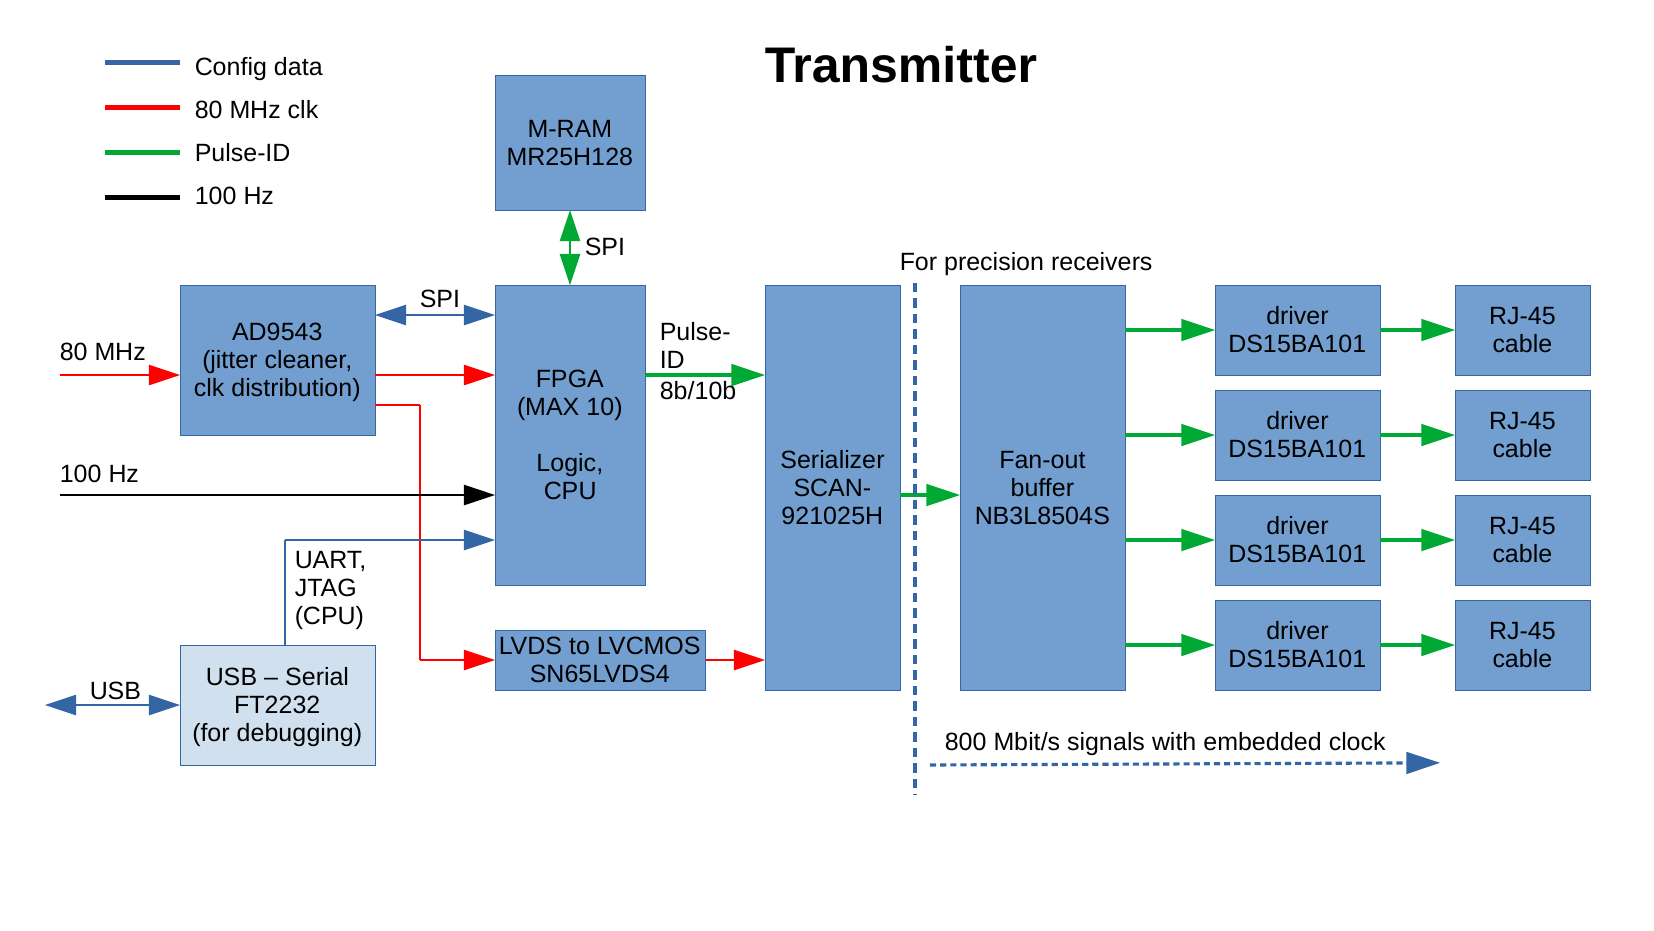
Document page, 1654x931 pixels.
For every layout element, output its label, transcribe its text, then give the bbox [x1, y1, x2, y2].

text_box RJ-45 cable [1455, 495, 1591, 586]
text_box SPI [405, 277, 481, 321]
text_box USB – Serial FT2232 (for debugging) [180, 645, 376, 766]
text_box For precision receivers [885, 240, 1231, 283]
text_box Config data 80 MHz clk Pulse-ID 100 Hz [180, 45, 391, 217]
text_box AD9543 (jitter cleaner, clk distribution) [180, 285, 376, 436]
text_box LVDS to LVCMOS SN65LVDS4 [495, 630, 706, 691]
text_box Pulse-ID 8b/10b [645, 310, 766, 466]
text_box 100 Hz [45, 452, 286, 496]
text_box FPGA (MAX 10) Logic, CPU [495, 285, 646, 586]
text_box RJ-45 cable [1455, 285, 1591, 376]
text_box M-RAM MR25H128 [495, 75, 646, 211]
text_box SPI [570, 225, 646, 268]
text_box 80 MHz [45, 330, 286, 373]
text_box driver DS15BA101 [1215, 285, 1381, 376]
text_box RJ-45 cable [1455, 600, 1591, 691]
text_box Transmitter [750, 30, 1441, 157]
text_box USB [75, 669, 166, 715]
text_box 800 Mbit/s signals with embedded clock [930, 720, 1501, 763]
text_box Serializer SCAN- 921025H [765, 285, 901, 691]
text_box driver DS15BA101 [1215, 600, 1381, 691]
text_box driver DS15BA101 [1215, 495, 1381, 586]
text_box Fan-out buffer NB3L8504S [960, 285, 1126, 691]
text_box RJ-45 cable [1455, 390, 1591, 481]
text_box UART, JTAG (CPU) [279, 538, 400, 637]
text_box driver DS15BA101 [1215, 390, 1381, 481]
